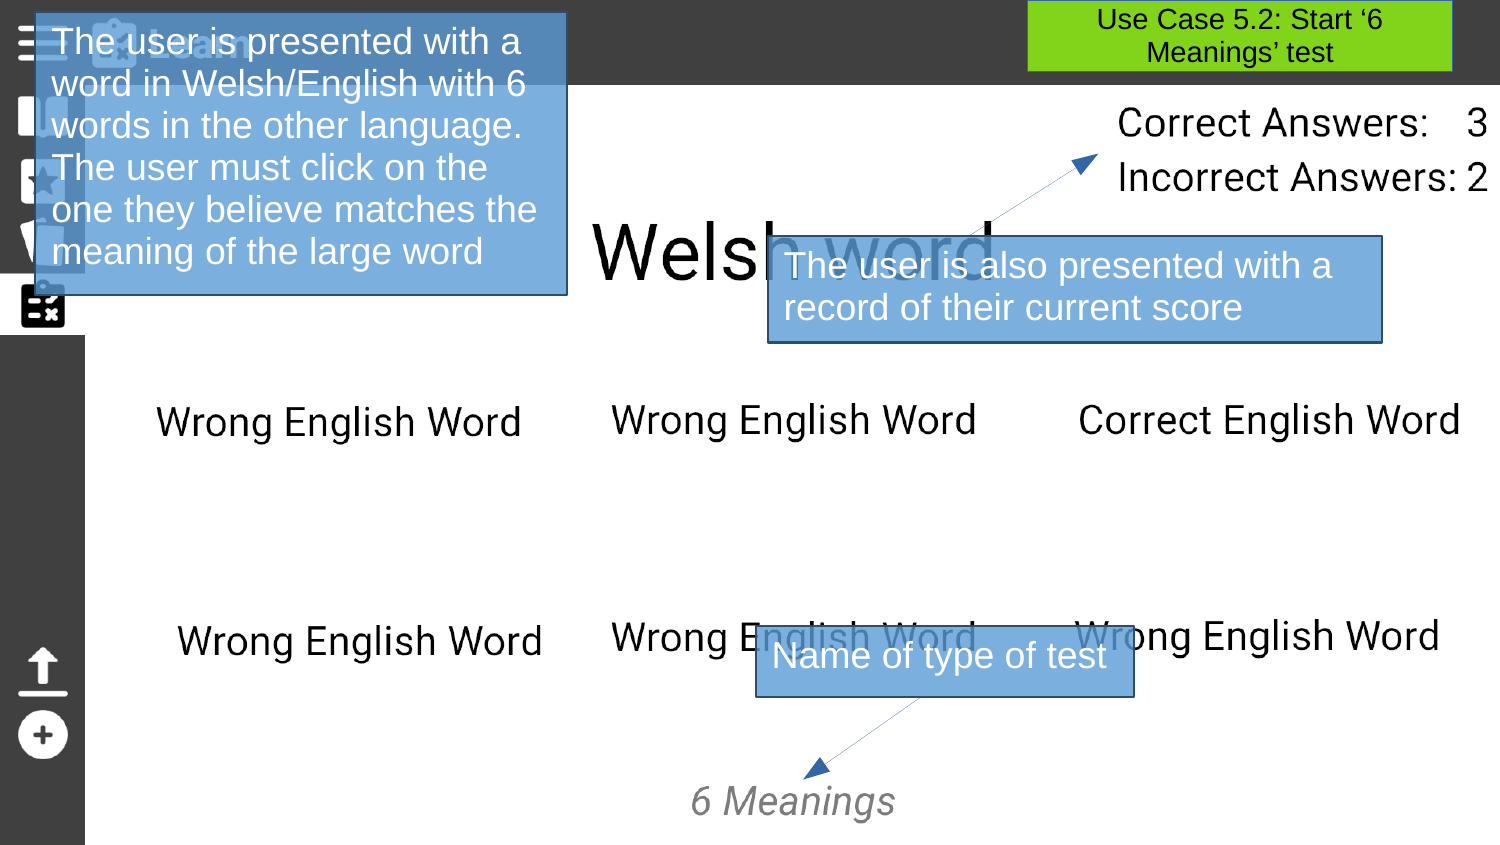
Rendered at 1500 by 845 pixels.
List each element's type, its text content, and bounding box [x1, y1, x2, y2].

picture [0, 0, 1500, 845]
text_box Use Case 5.2: Start ‘6 Meanings’ test [1027, 0, 1453, 72]
text_box The user is presented with a word in Welsh/English with 6 words in the other language. The user must click on the one they believe matches the meaning of the large word [35, 11, 568, 296]
text_box The user is also presented with a record of their current score [767, 236, 1382, 343]
text_box Name of type of test [755, 625, 1134, 697]
